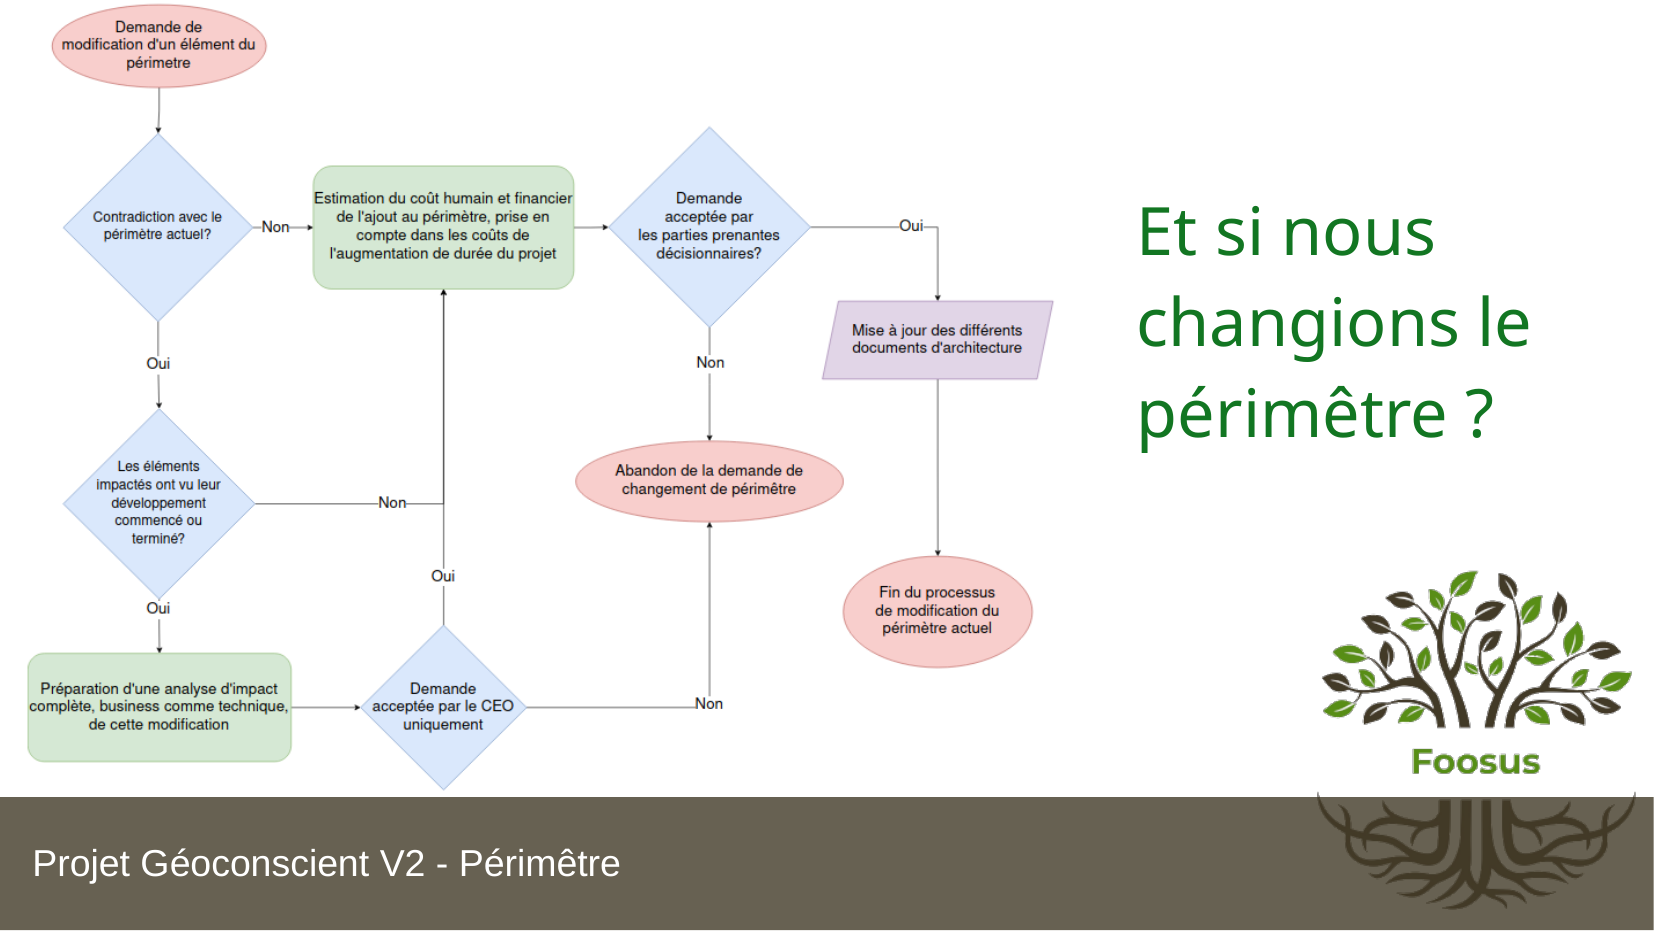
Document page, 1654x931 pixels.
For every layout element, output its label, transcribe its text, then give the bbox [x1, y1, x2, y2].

picture [1299, 560, 1654, 797]
text_box Projet Géoconscient V2 - Périmêtre [17, 835, 1329, 931]
text_box [0, 797, 1654, 931]
picture [23, 0, 1058, 795]
text_box Et si nous changions le périmêtre ? [1122, 177, 1654, 473]
